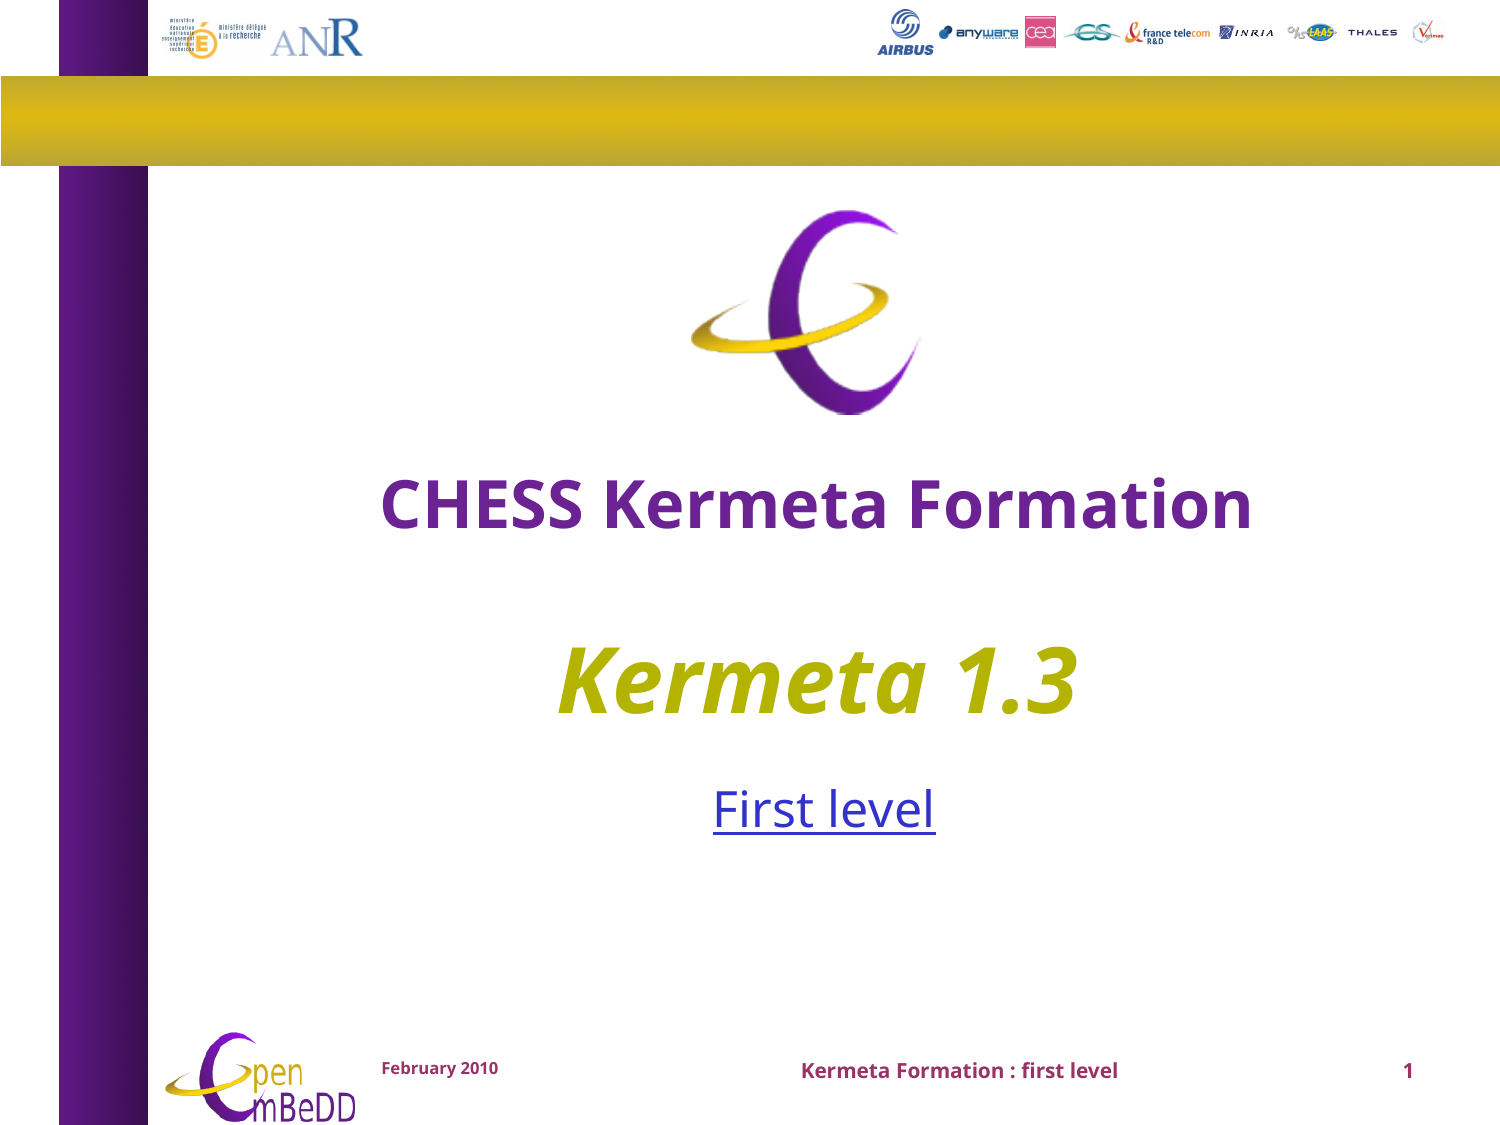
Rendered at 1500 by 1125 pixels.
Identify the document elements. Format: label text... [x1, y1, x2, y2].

text_box [1387, 1049, 1482, 1101]
picture [691, 210, 921, 415]
title CHESS Kermeta Formation Kermeta 1.3 [180, 454, 1456, 743]
subtitle First level [183, 697, 1391, 847]
text_box Kermeta Formation : first level [531, 1049, 1387, 1101]
text_box February 2010 [366, 1049, 531, 1101]
